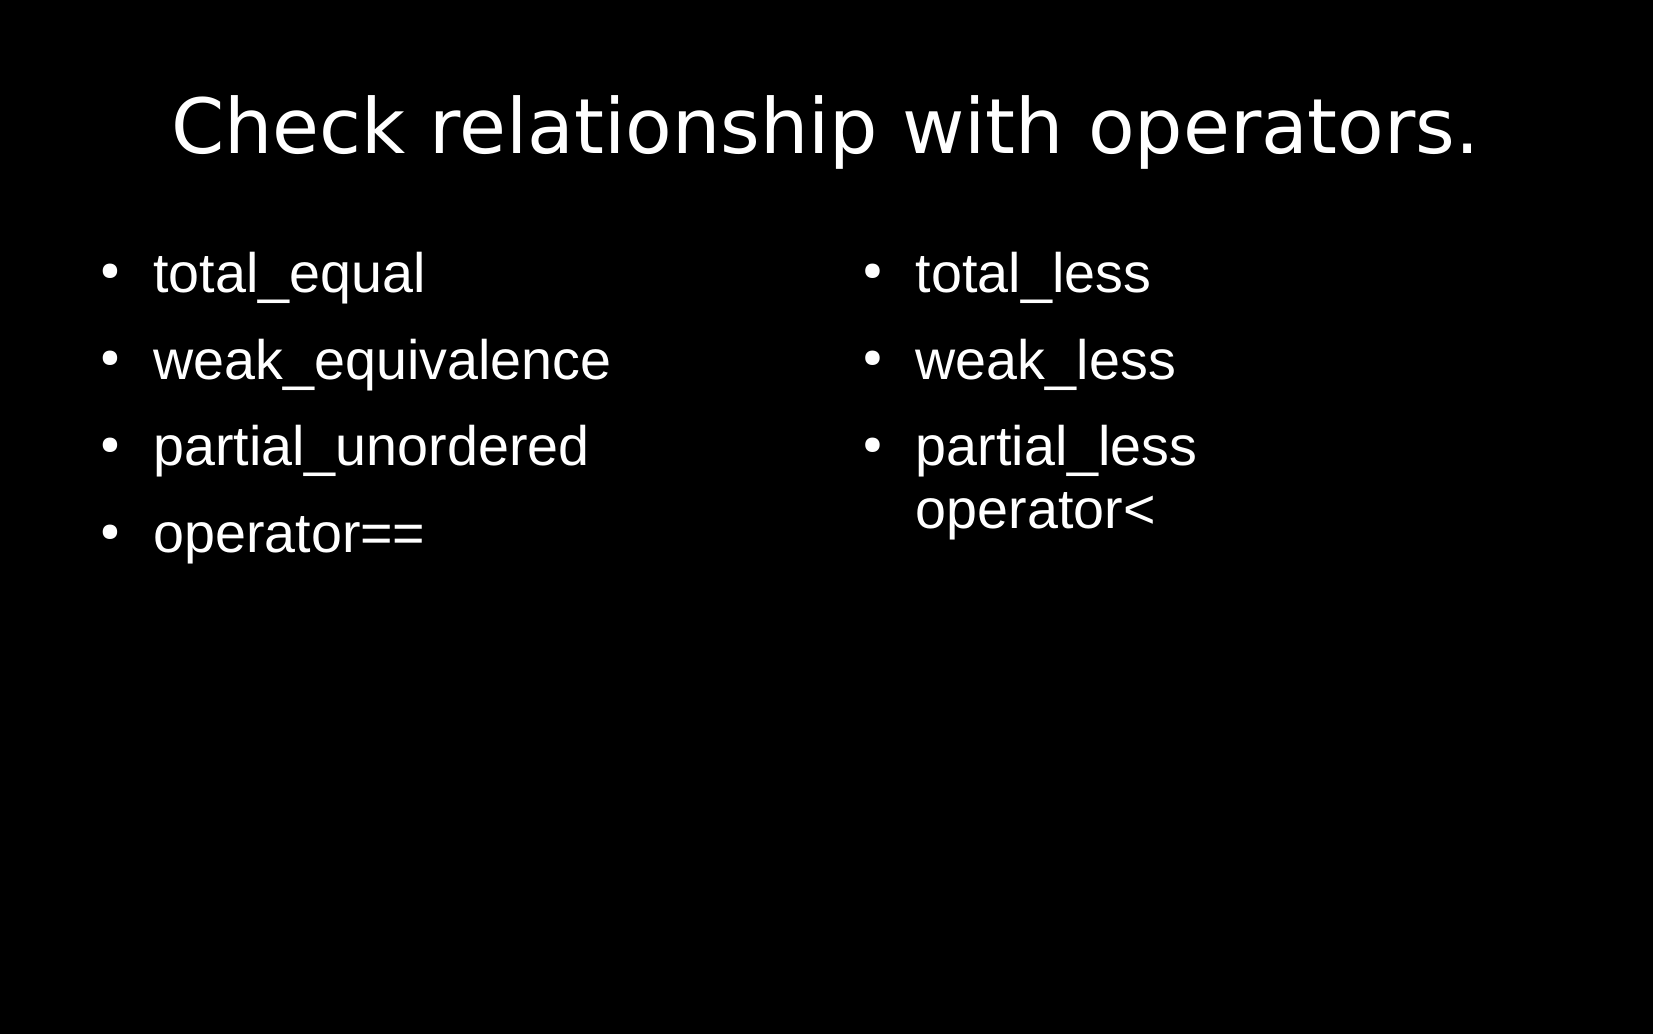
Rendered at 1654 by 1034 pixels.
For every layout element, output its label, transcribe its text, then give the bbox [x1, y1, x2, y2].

title Check relationship with operators. [82, 41, 1571, 214]
list total_equal weak_equivalence partial_unordered operator== [82, 241, 809, 842]
list total_less weak_less partial_less operator< [844, 241, 1571, 842]
